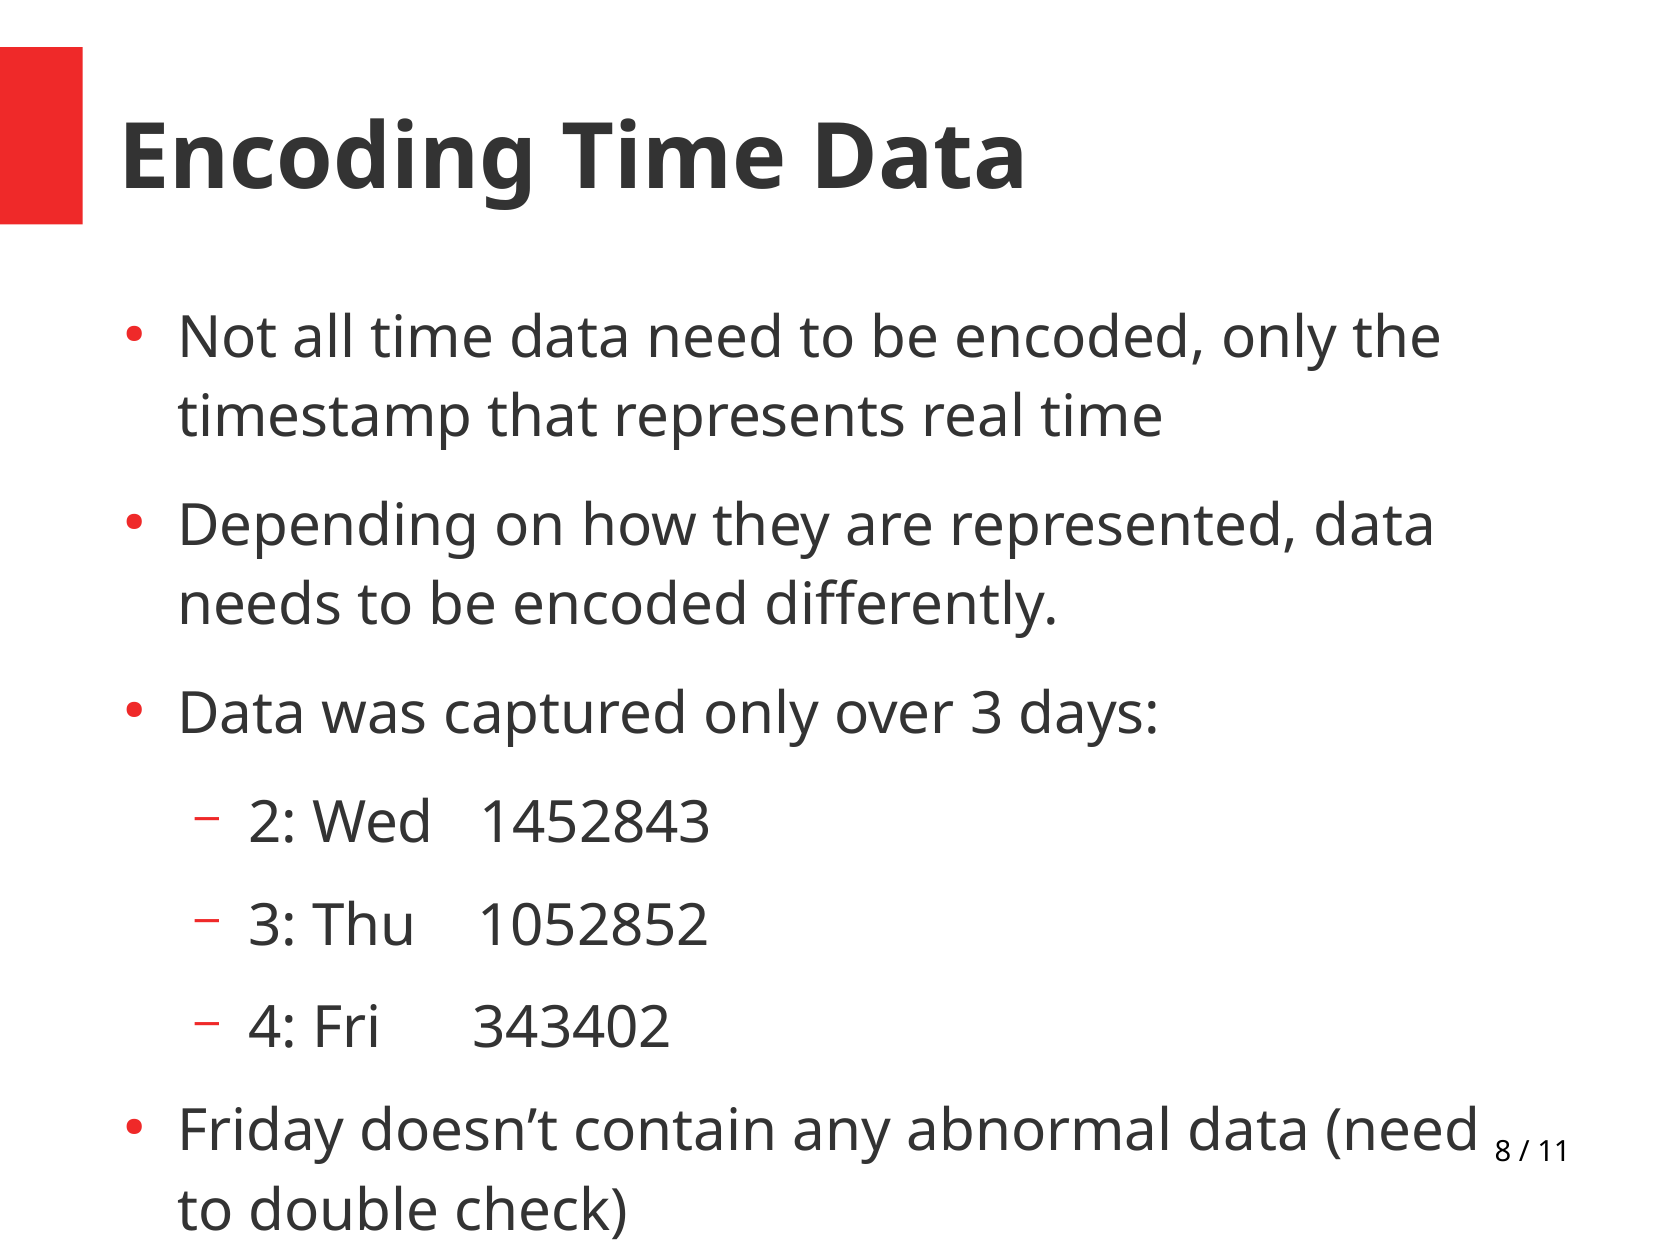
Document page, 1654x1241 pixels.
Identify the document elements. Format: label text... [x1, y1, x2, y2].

list Not all time data need to be encoded, only the timestamp that represents real time Depending on how they are represented, data needs to be encoded differently. Data was captured only over 3 days: 2: Wed 1452843 3: Thu 1052852 4: Fri 343402 Friday doesn’t contain any abnormal data (need to double check) If so we can encode it as 1 and 2 [106, 295, 1524, 1015]
title Encoding Time Data [118, 49, 1571, 257]
